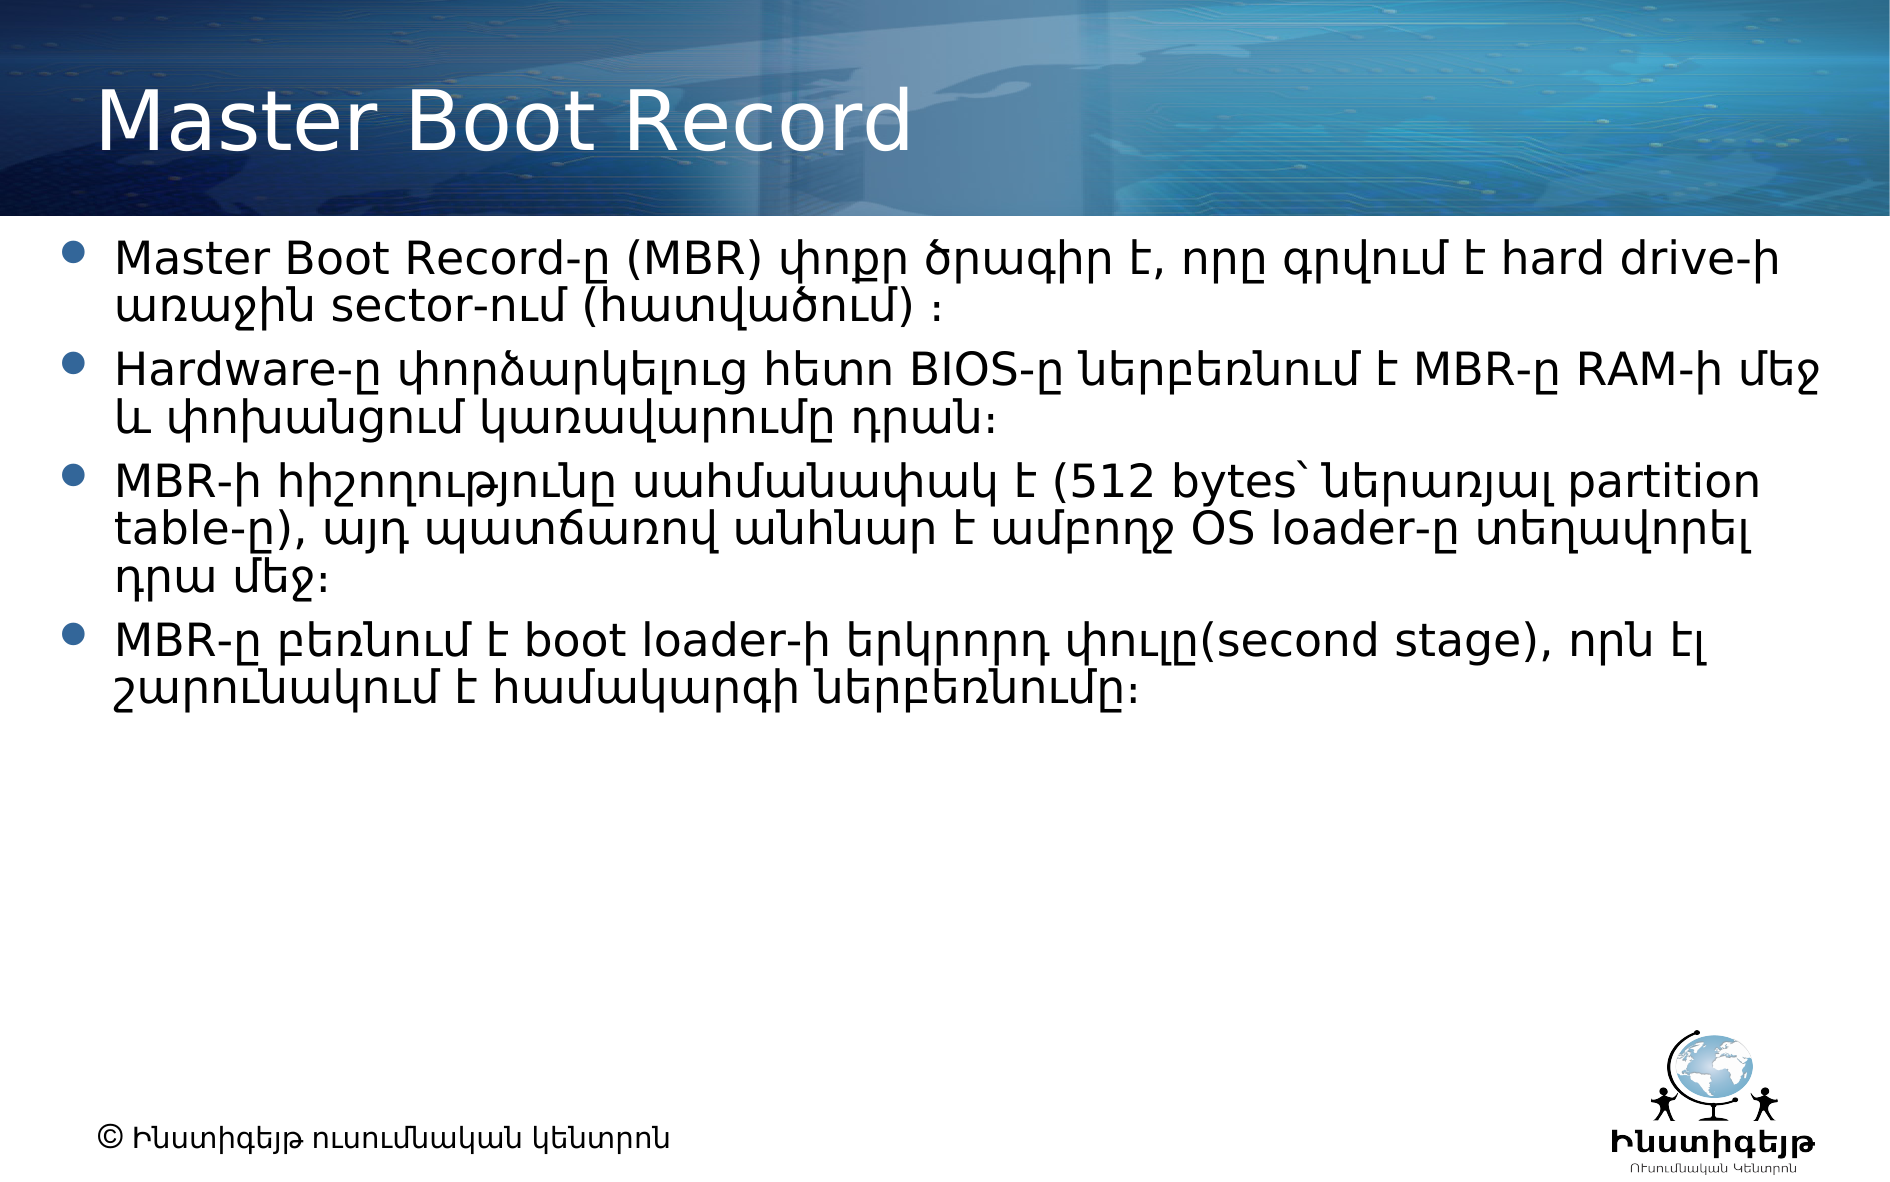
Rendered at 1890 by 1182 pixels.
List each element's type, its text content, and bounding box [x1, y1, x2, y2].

picture [1612, 1030, 1815, 1175]
title Master Boot Record [94, 47, 1793, 217]
list Master Boot Record-ը (MBR) փոքր ծրագիր է, որը գրվում է hard drive-ի առաջին sector-ում (հատվածում) ։ Hardware-ը փորձարկելուց հետո BIOS-ը ներբեռնում է MBR-ը RAM-ի մեջ և փոխանցում կառավարումը դրան։ MBR-ի հիշողությունը սահմանափակ է (512 bytes՝ ներառյալ partition table-ը), այդ պատճառով անհնար է ամբողջ OS loader-ը տեղավորել դրա մեջ։ MBR-ը բեռնում է boot loader-ի երկրորդ փուլը(second stage), որն էլ շարունակում է համակարգի ներբեռնումը։ [59, 236, 1831, 1016]
picture [0, 0, 1890, 216]
